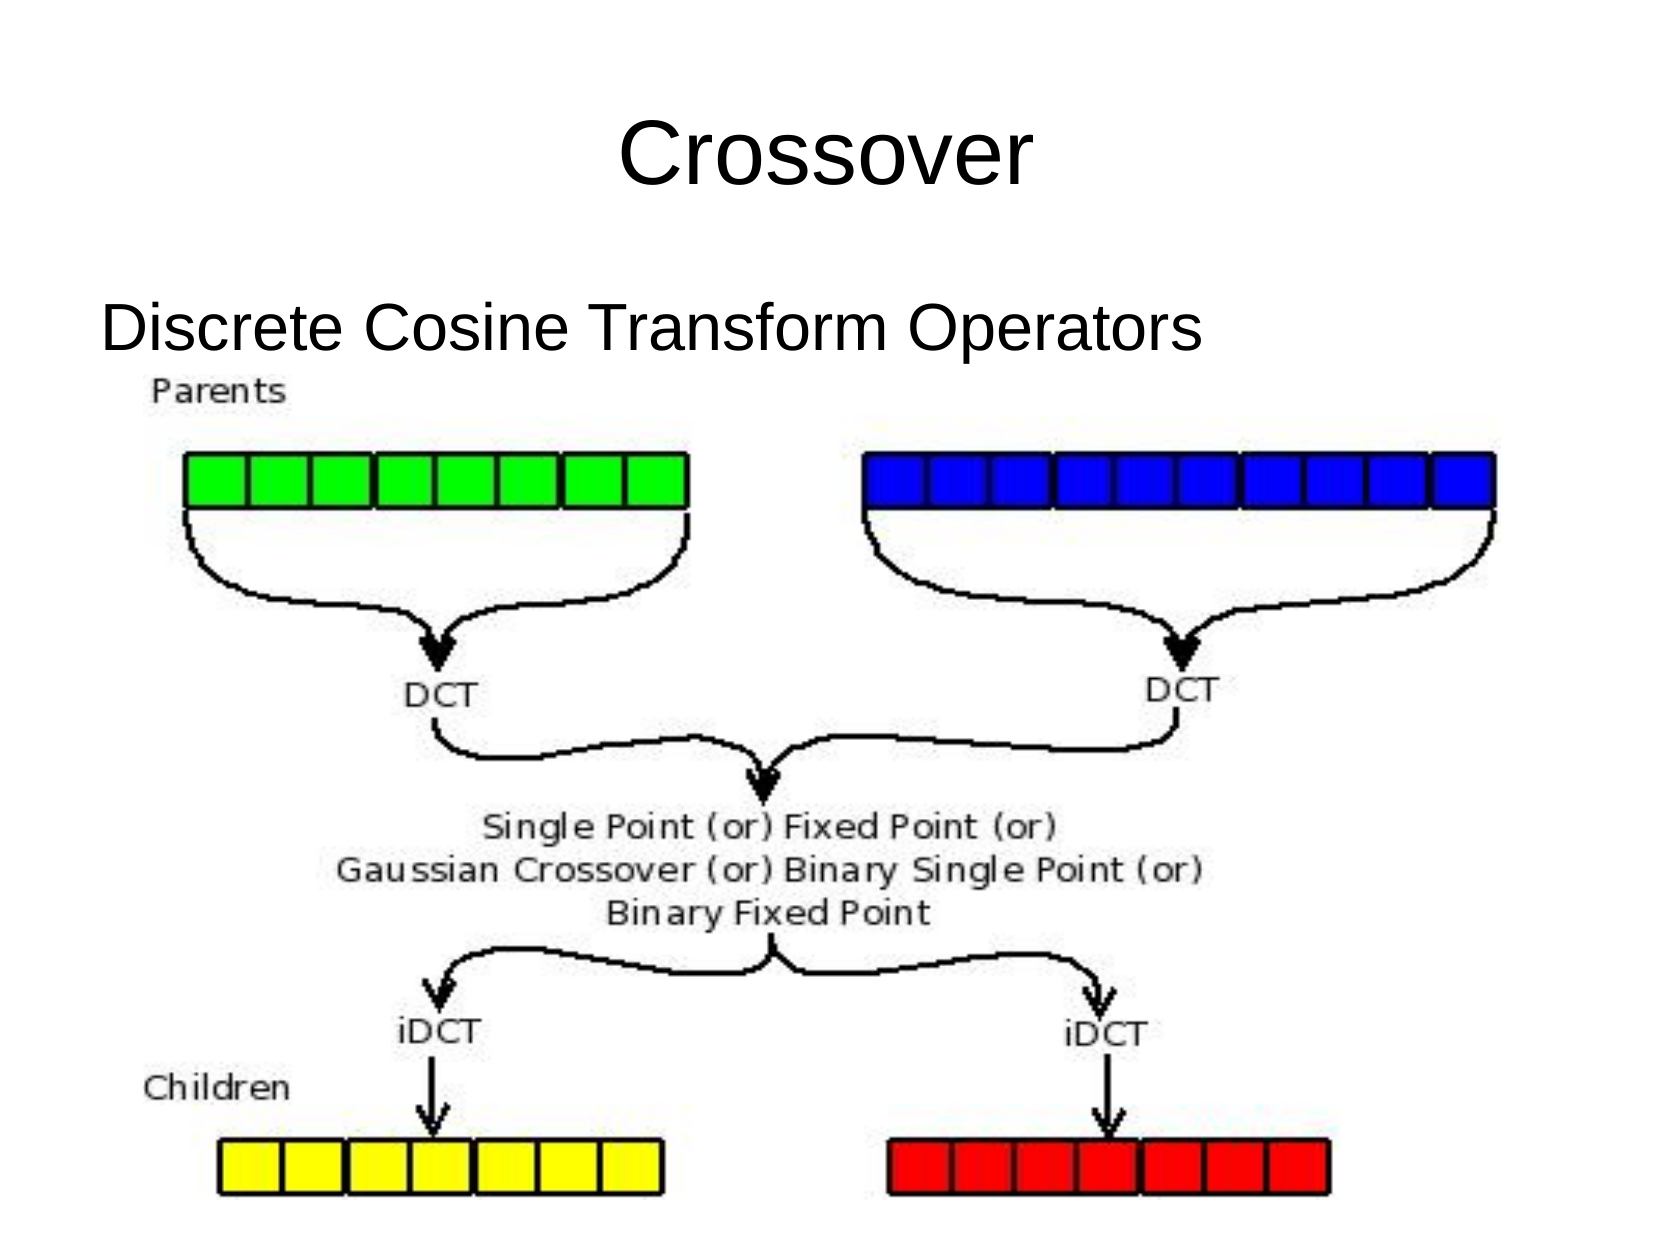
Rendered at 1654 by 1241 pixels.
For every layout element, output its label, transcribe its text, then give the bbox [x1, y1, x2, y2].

list Discrete Cosine Transform Operators [82, 290, 1571, 376]
picture [143, 374, 1501, 1201]
title Crossover [82, 56, 1571, 250]
